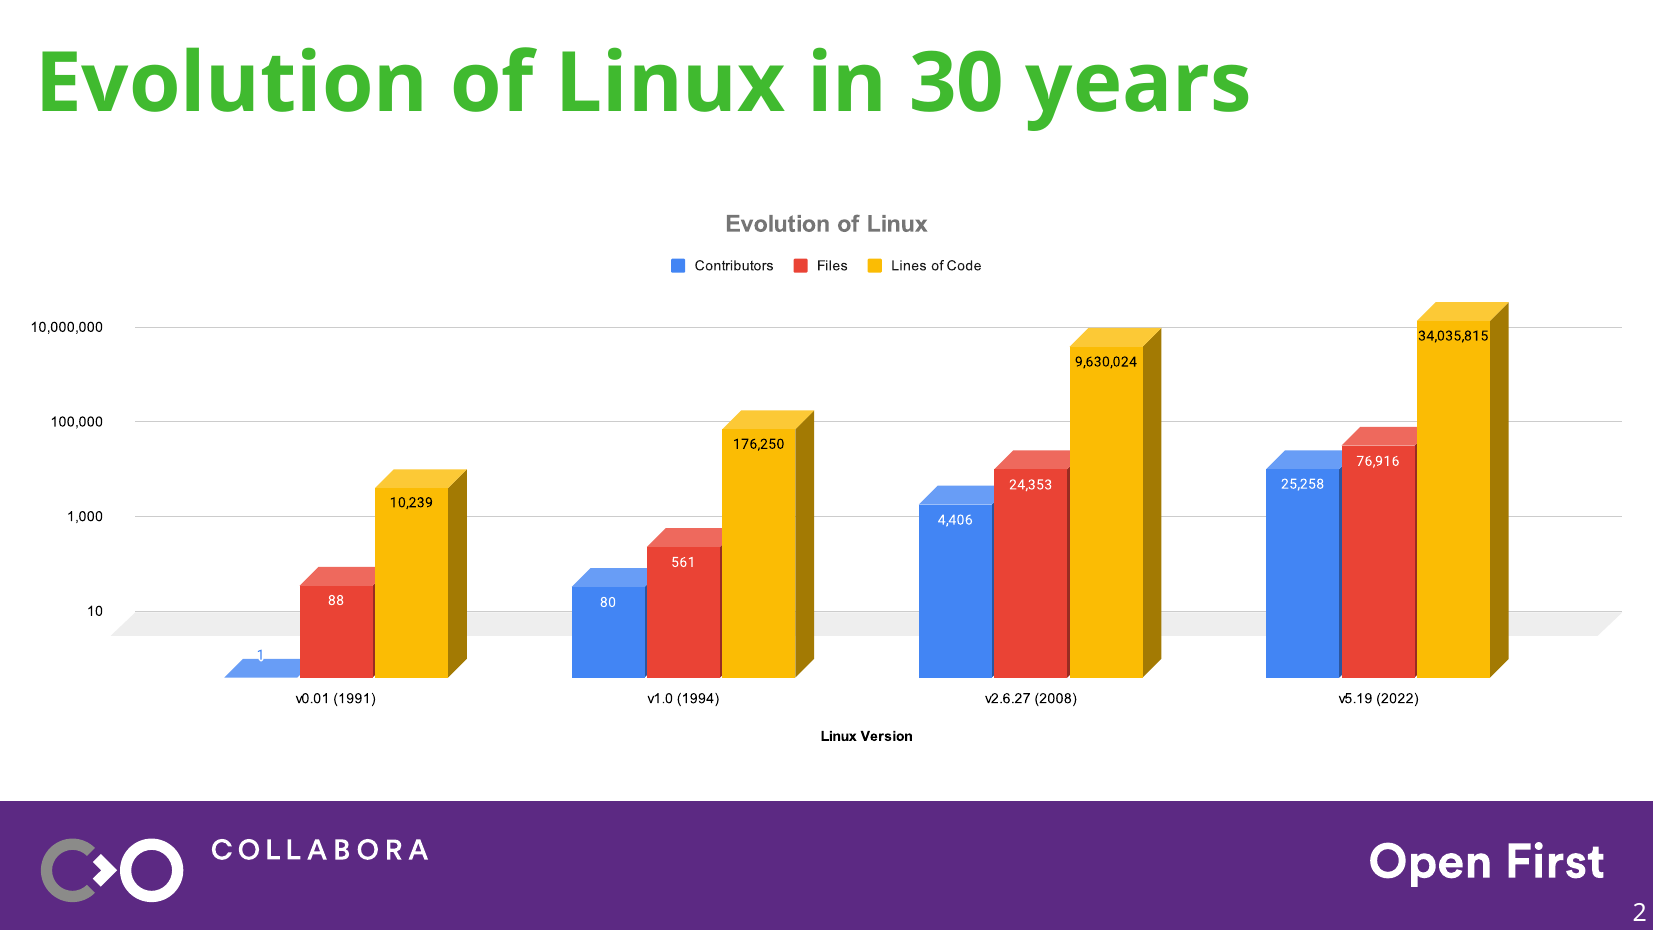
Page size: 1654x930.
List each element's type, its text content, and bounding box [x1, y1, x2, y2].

picture [0, 179, 1653, 775]
title Evolution of Linux in 30 years [35, 28, 1608, 179]
